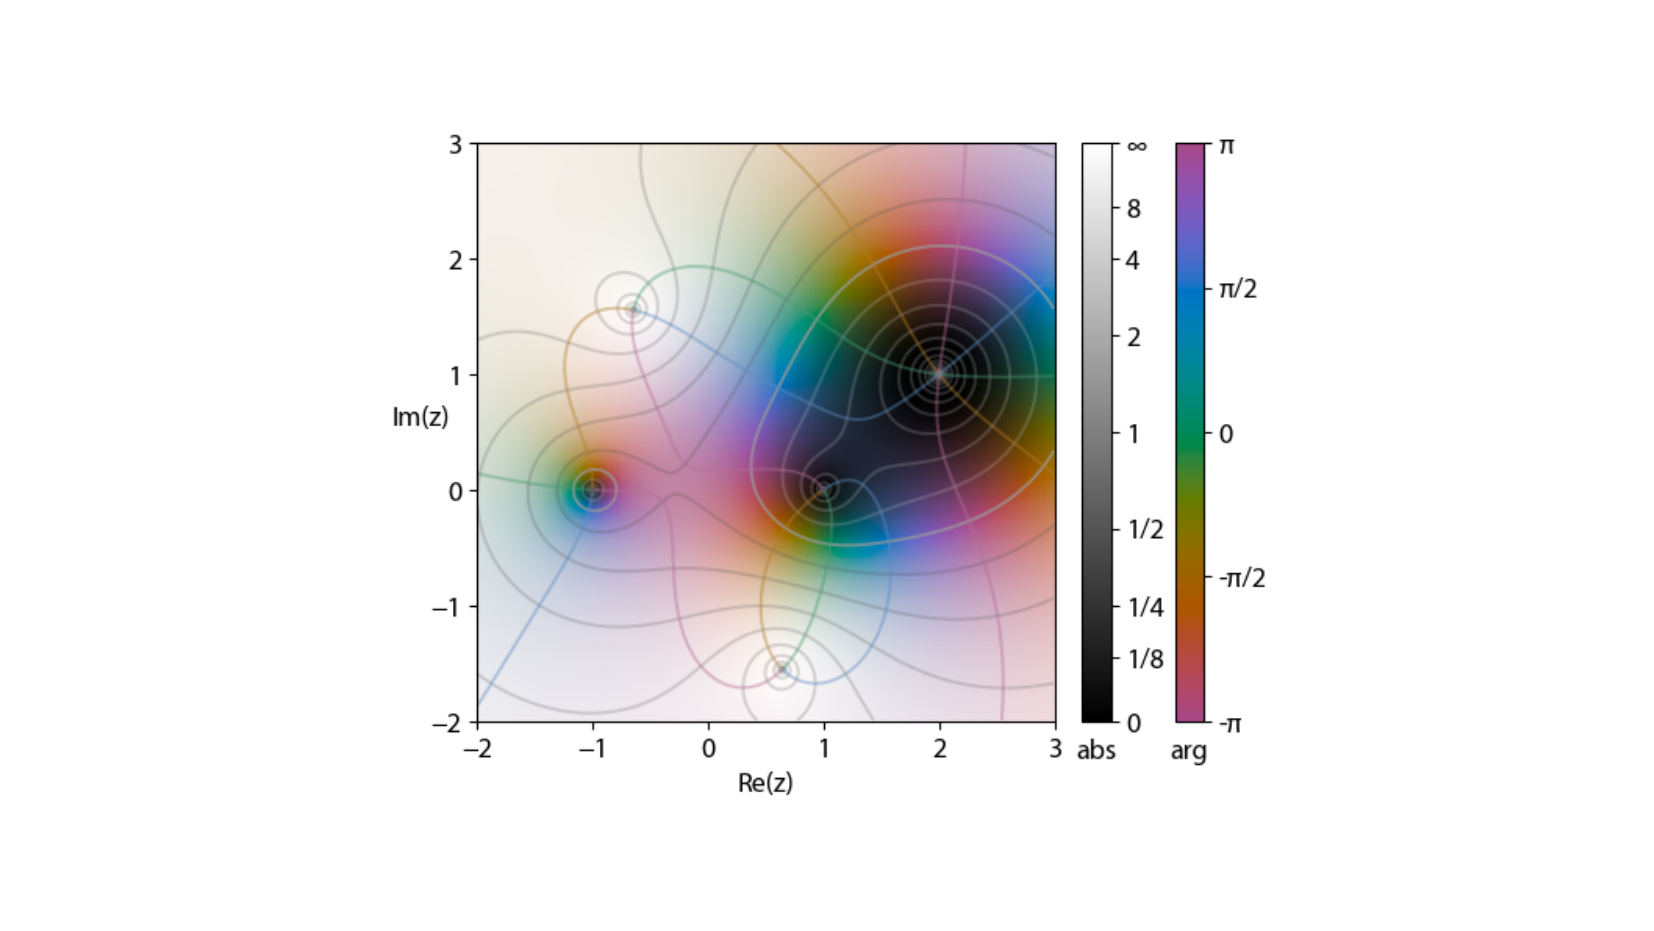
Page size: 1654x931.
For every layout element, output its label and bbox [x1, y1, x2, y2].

picture [377, 118, 1282, 814]
